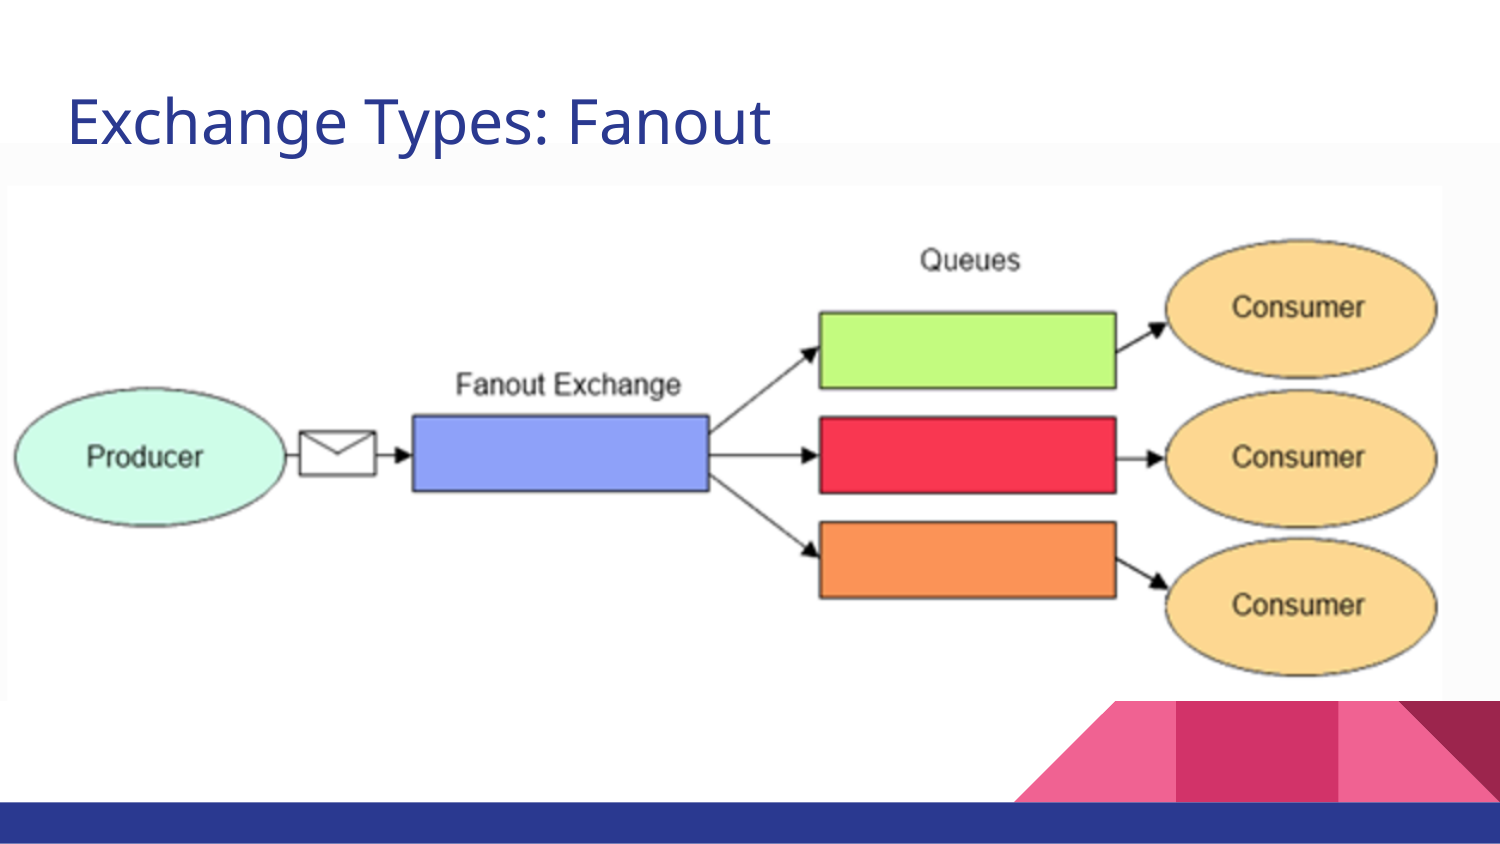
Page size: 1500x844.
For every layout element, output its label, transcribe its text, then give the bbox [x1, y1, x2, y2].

title Exchange Types: Fanout [51, 67, 1449, 167]
picture [0, 143, 1500, 701]
